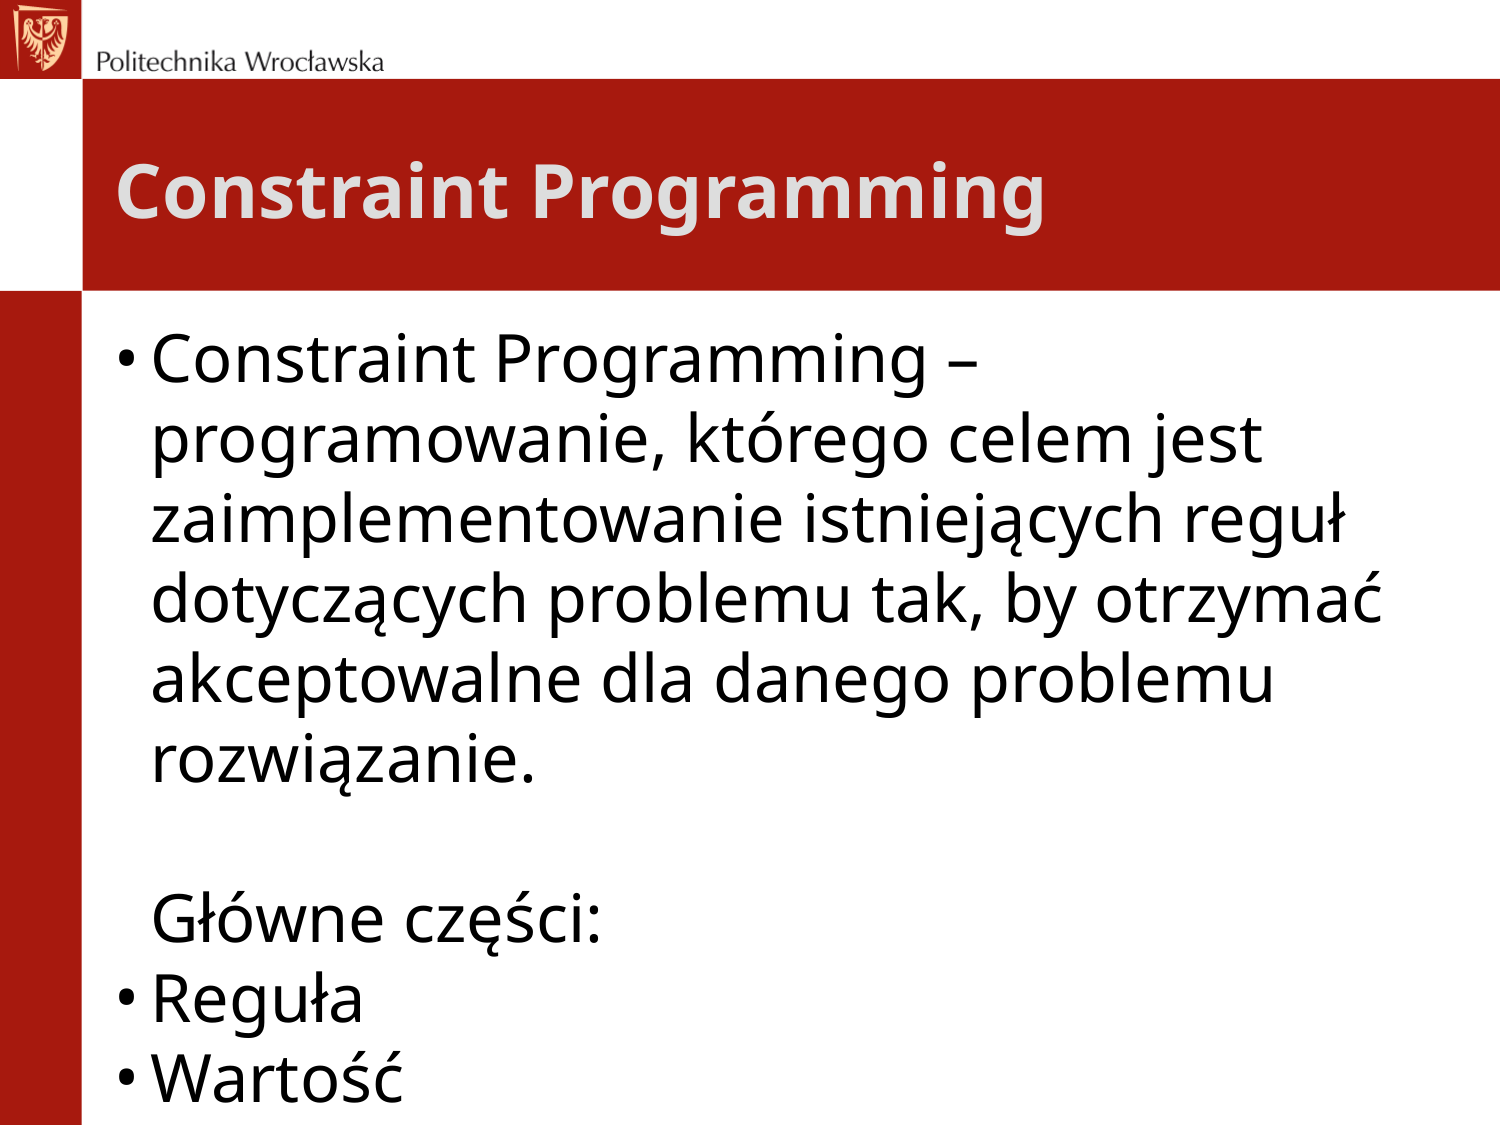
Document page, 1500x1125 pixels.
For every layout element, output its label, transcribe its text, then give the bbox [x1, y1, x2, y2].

picture [0, 0, 384, 79]
text_box Constraint Programming [100, 103, 1483, 273]
text_box Constraint Programming – programowanie, którego celem jest zaimplementowanie istniejących reguł dotyczących problemu tak, by otrzymać akceptowalne dla danego problemu rozwiązanie. Główne części: Reguła Wartość Zmienna [100, 308, 1483, 1106]
